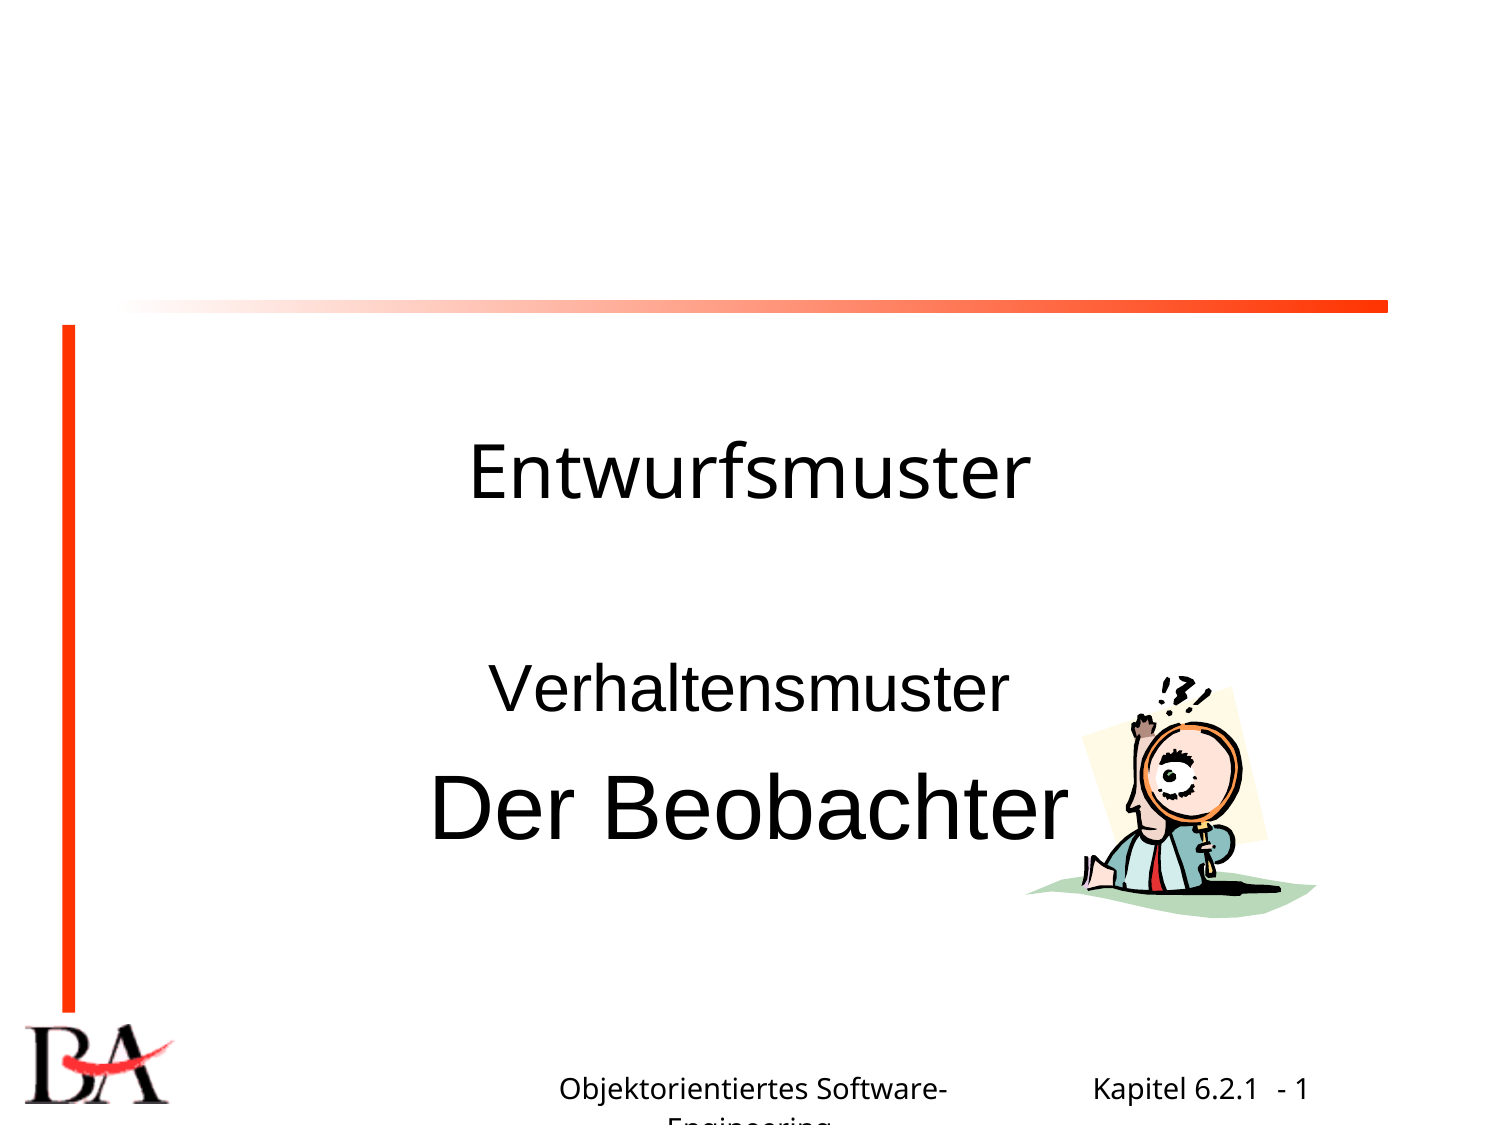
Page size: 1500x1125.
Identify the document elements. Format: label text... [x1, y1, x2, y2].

picture [1025, 675, 1319, 921]
picture [24, 1024, 175, 1104]
title Entwurfsmuster [112, 374, 1388, 563]
subtitle Verhaltensmuster Der Beobachter [225, 637, 1276, 926]
